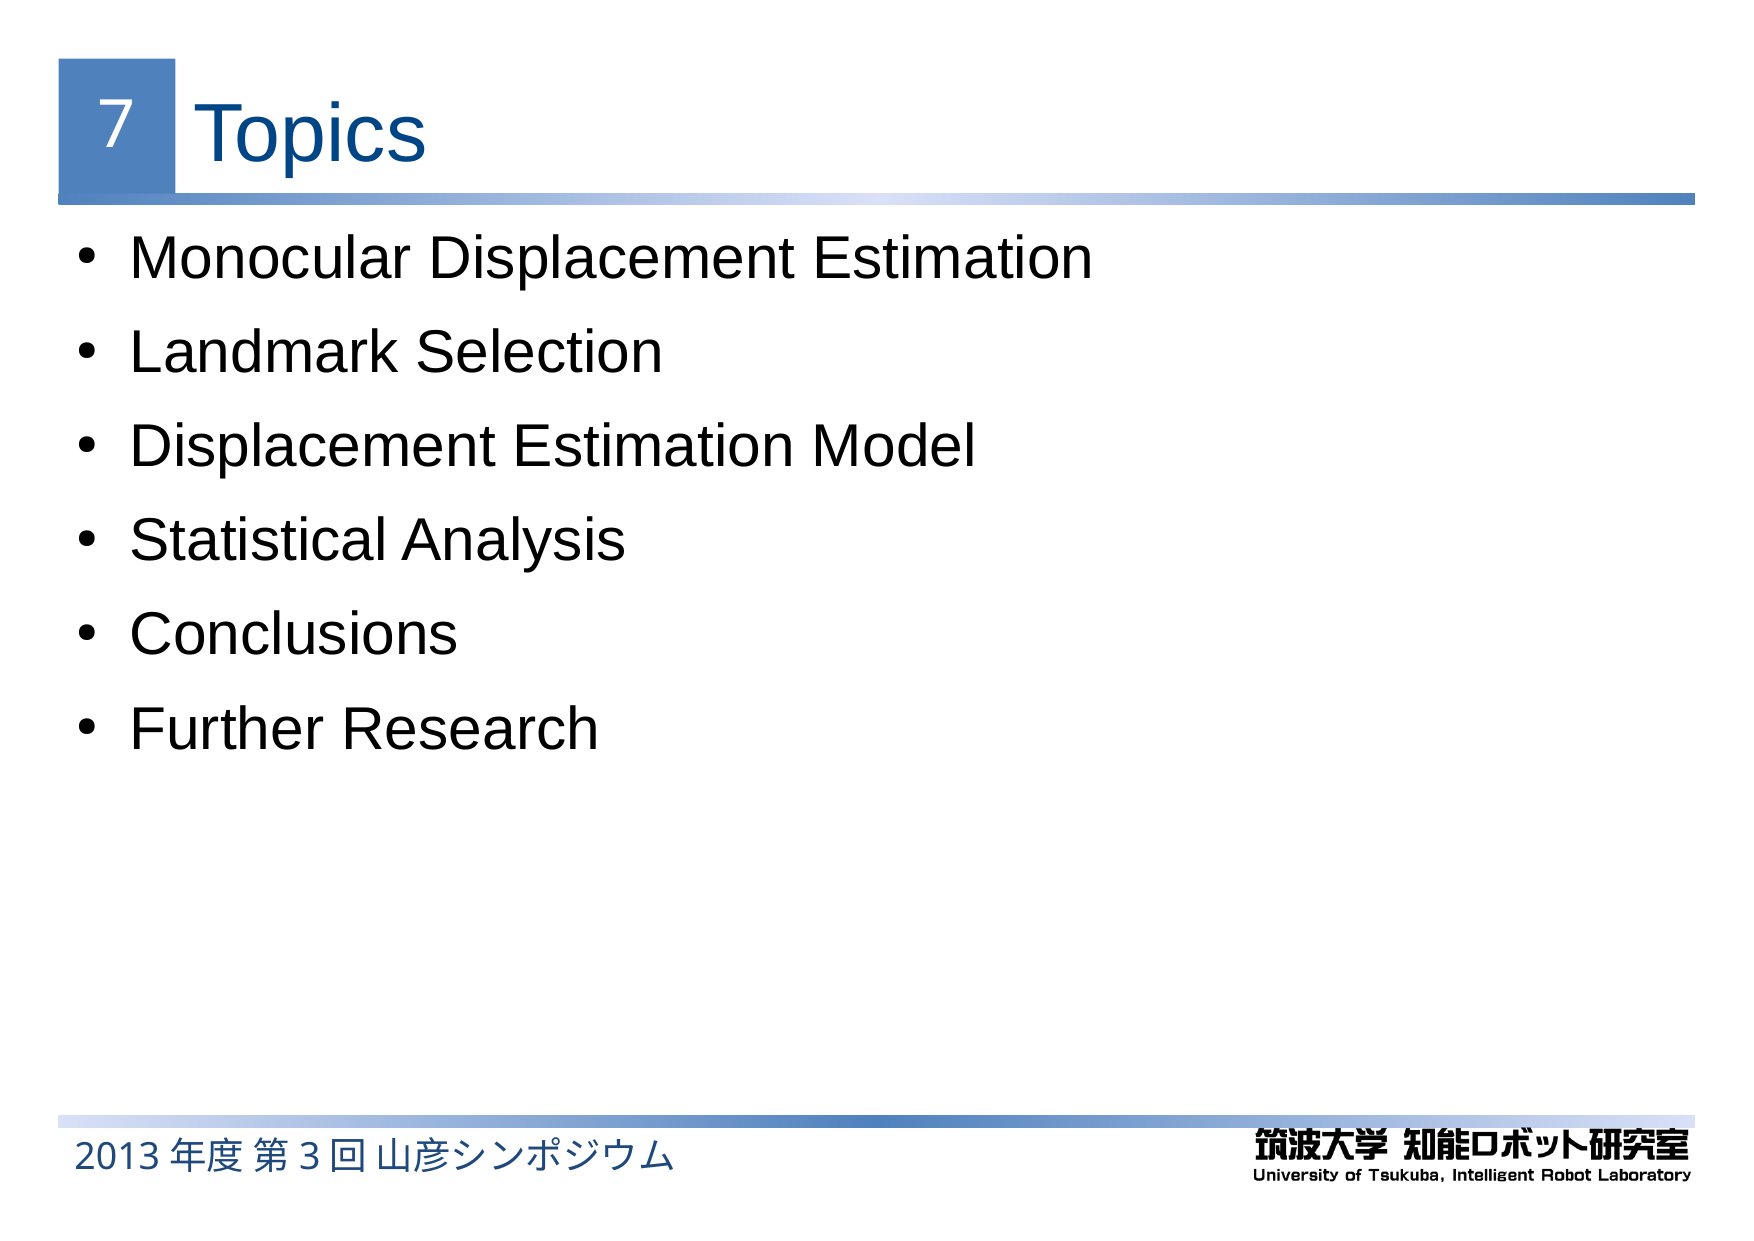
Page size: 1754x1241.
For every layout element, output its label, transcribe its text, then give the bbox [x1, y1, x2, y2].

title Topics [193, 61, 1651, 205]
picture [1252, 1127, 1691, 1182]
list Monocular Displacement Estimation Landmark Selection Displacement Estimation Model Statistical Analysis Conclusions Further Research [58, 223, 1696, 876]
